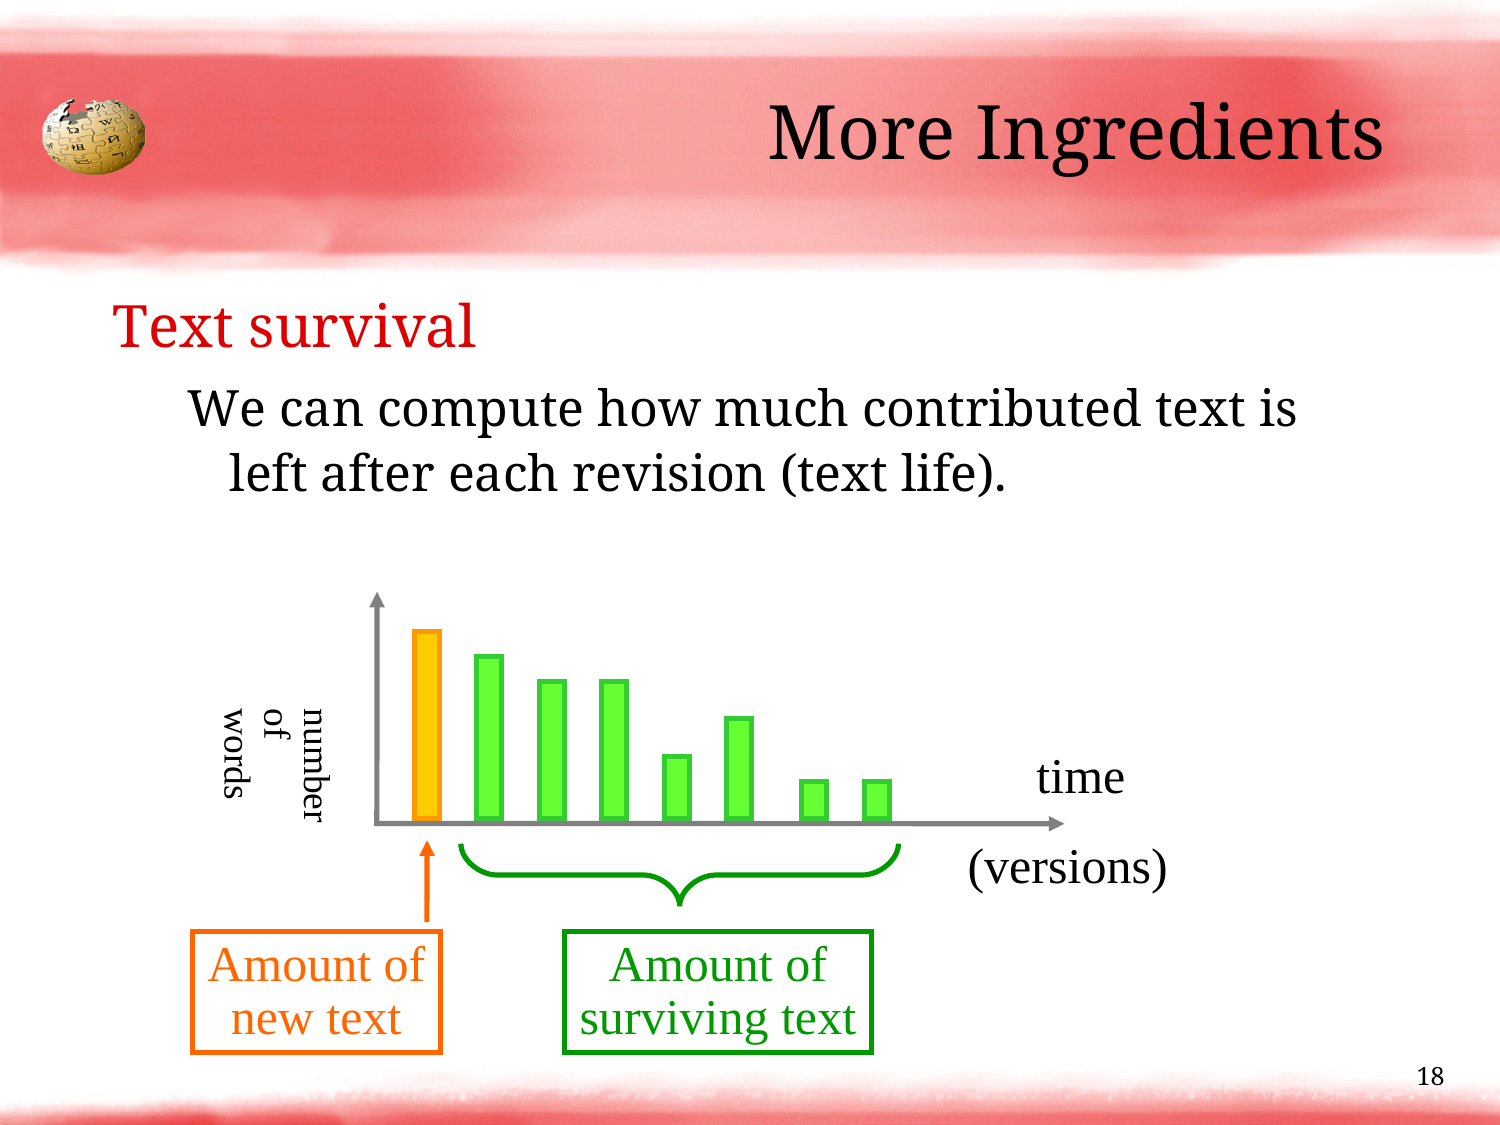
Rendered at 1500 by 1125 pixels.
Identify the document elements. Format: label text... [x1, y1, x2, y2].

text_box (versions)‏ [952, 831, 1183, 903]
picture [0, 0, 1500, 1125]
text_box [726, 718, 752, 819]
text_box [601, 681, 627, 819]
text_box Amount of surviving text [564, 931, 872, 1053]
text_box [664, 756, 690, 819]
title More Ingredients [112, 44, 1387, 217]
text_box [414, 631, 440, 819]
text_box number of words [234, 693, 344, 842]
text_box [539, 681, 565, 819]
text_box Amount of new text [192, 931, 441, 1053]
text_box [476, 656, 502, 819]
text_box [801, 781, 827, 819]
text_box [864, 781, 890, 819]
list Text survival We can compute how much contributed text is left after each revision (text life). [112, 287, 1387, 1035]
text_box time [1021, 743, 1141, 813]
